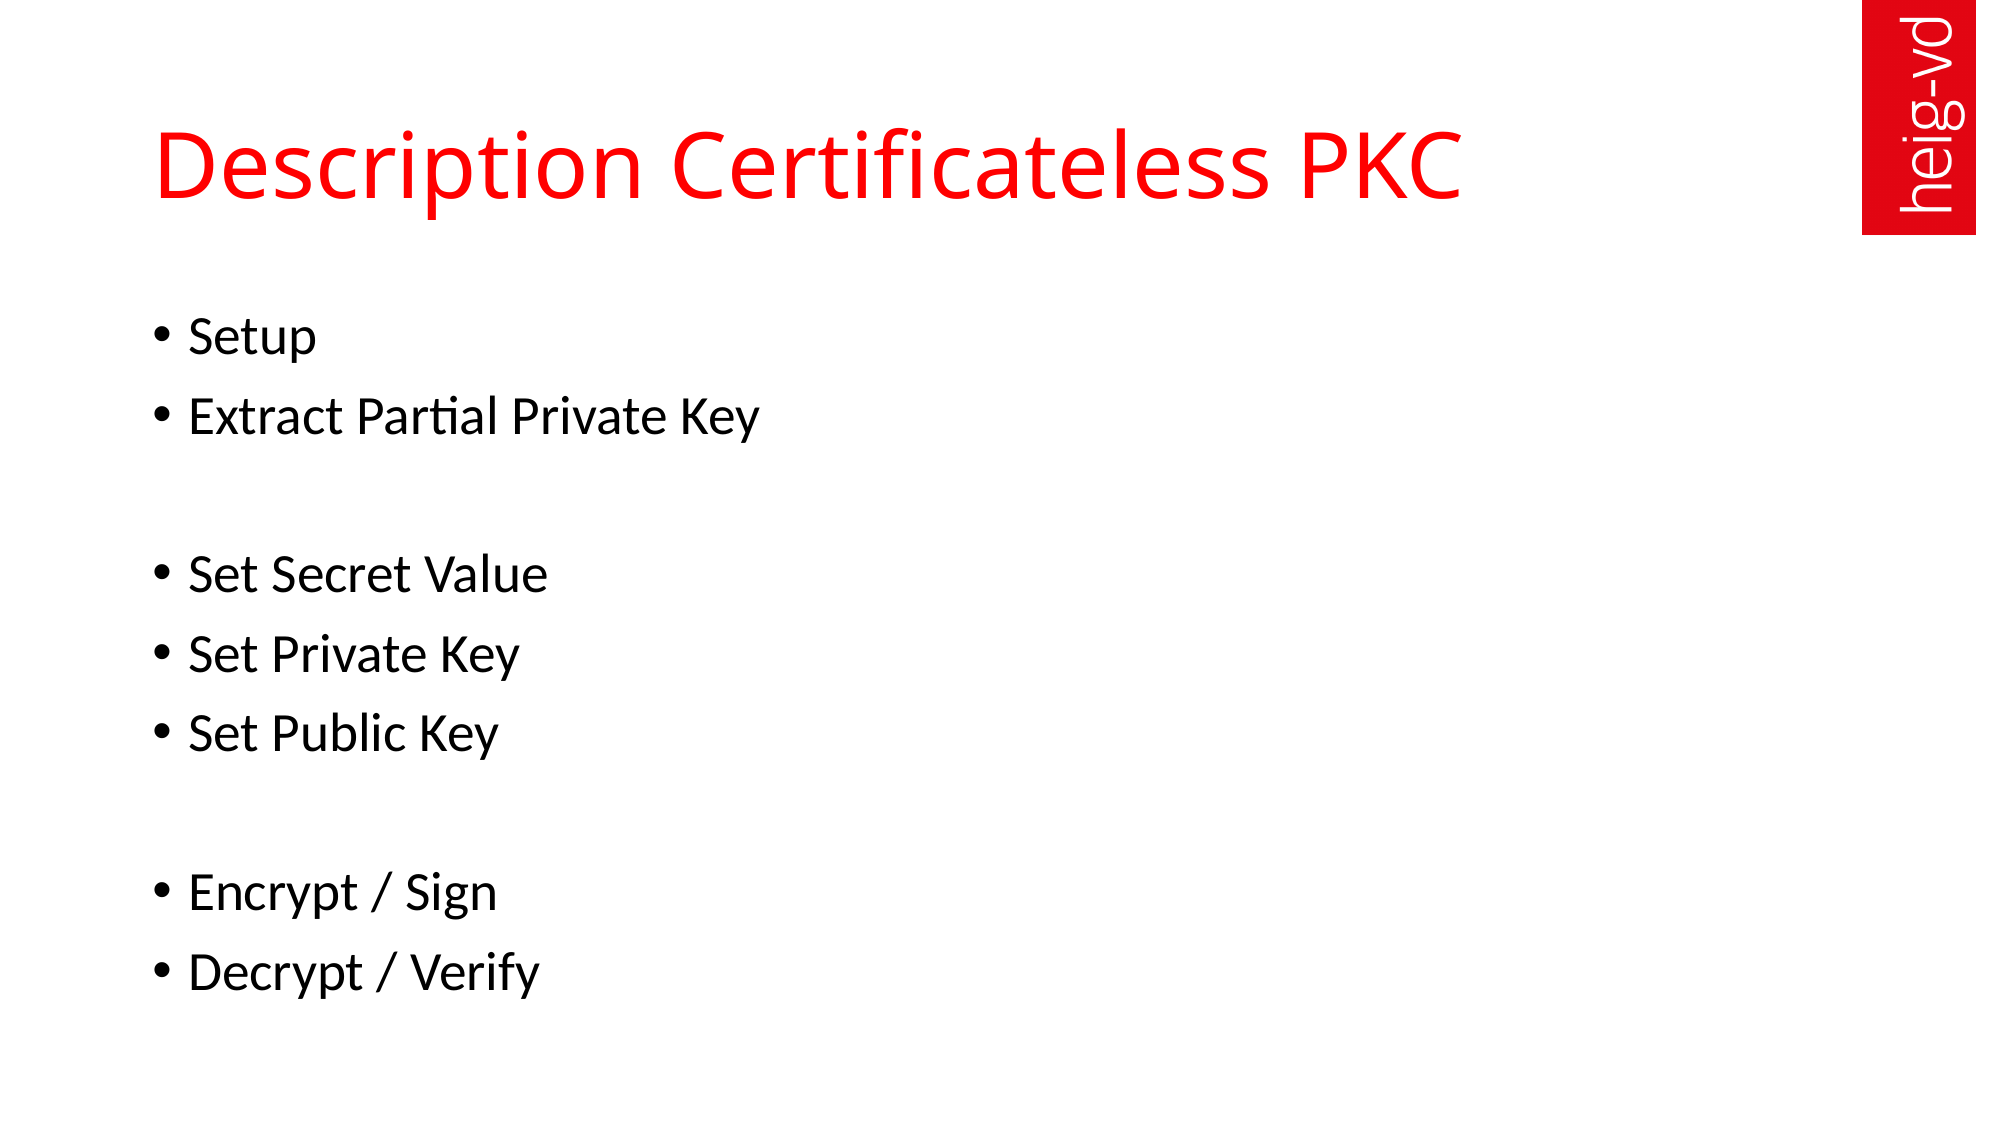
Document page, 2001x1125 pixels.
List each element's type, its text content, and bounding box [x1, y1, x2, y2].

picture [1862, 0, 1976, 236]
list Setup Extract Partial Private Key Set Secret Value Set Private Key Set Public Key Encrypt / Sign Decrypt / Verify [137, 299, 1863, 1014]
title Description Certificateless PKC [137, 59, 1863, 278]
